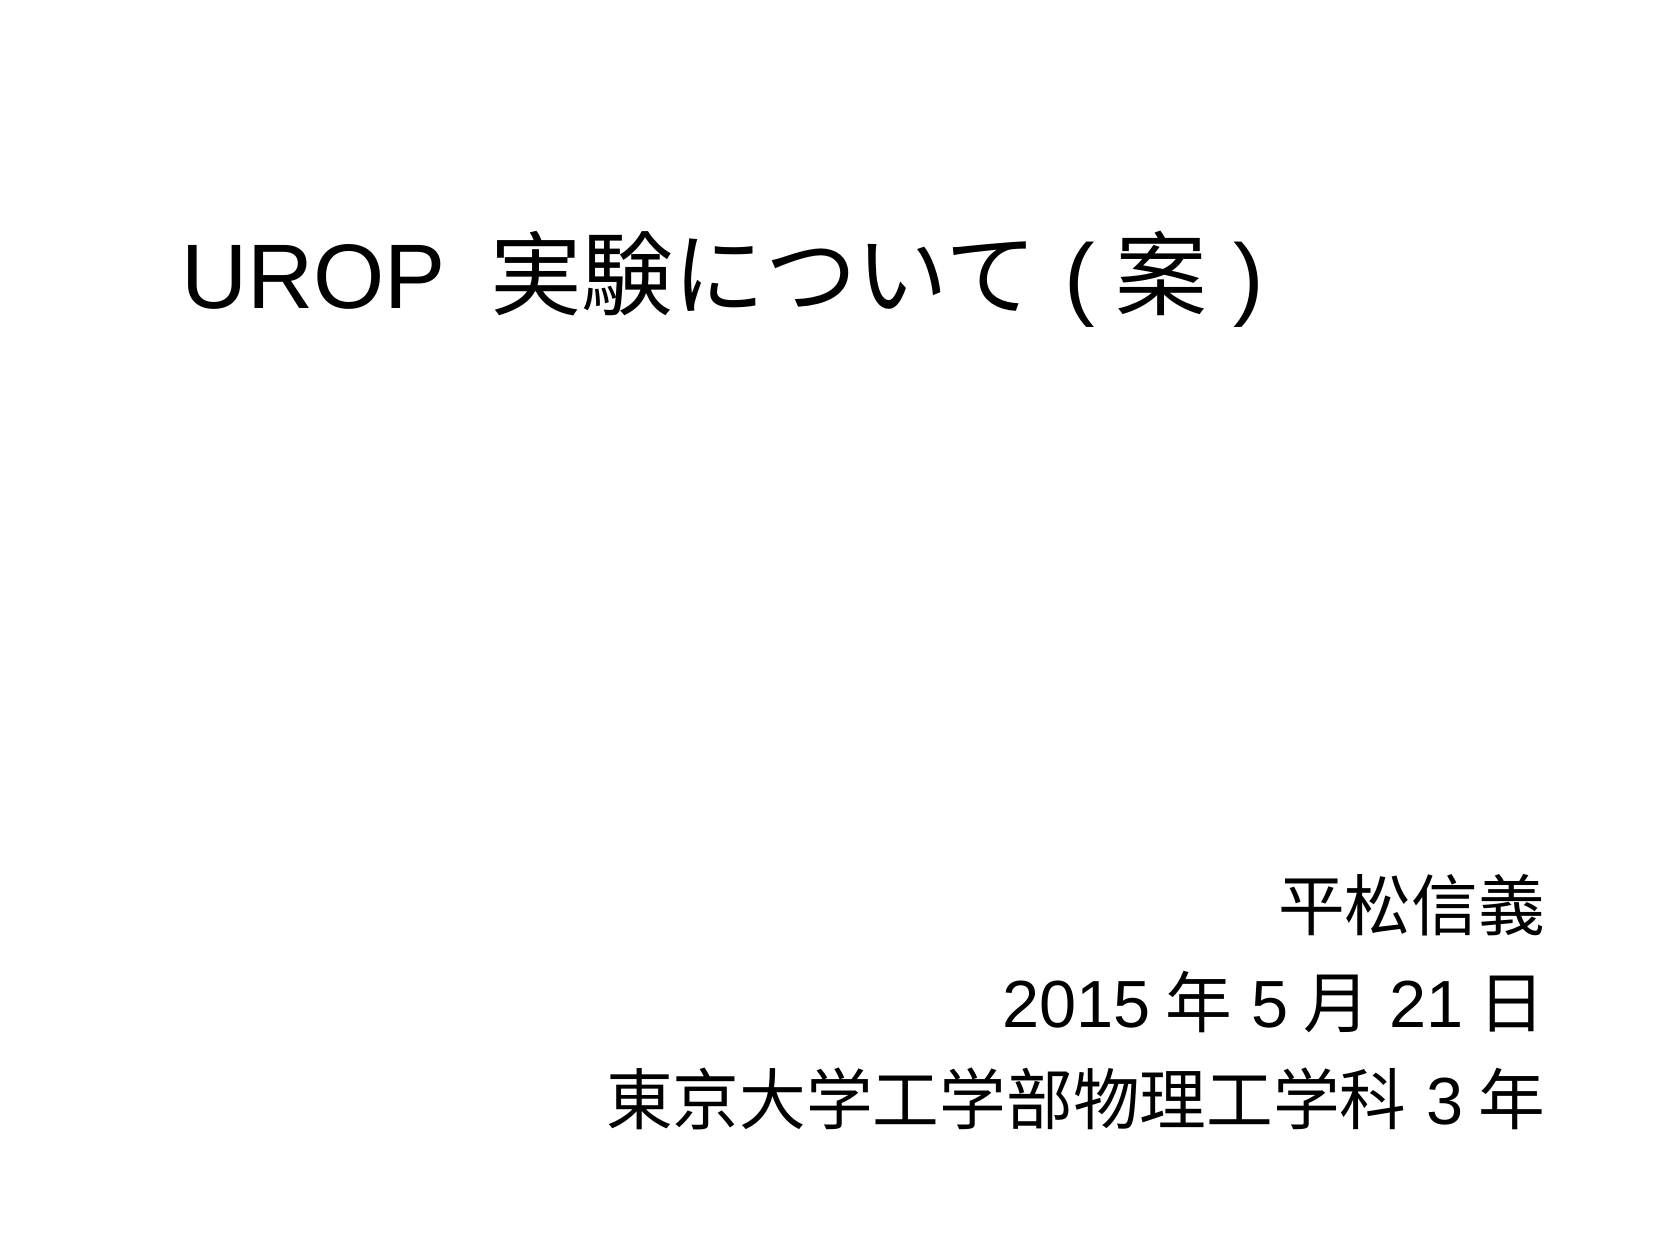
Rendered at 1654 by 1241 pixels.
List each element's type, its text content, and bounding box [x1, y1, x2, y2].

title UROP 実験について(案) [0, 165, 1467, 373]
subtitle 平松信義 2015年5月21日 東京大学工学部物理工学科3年 [56, 840, 1546, 1156]
